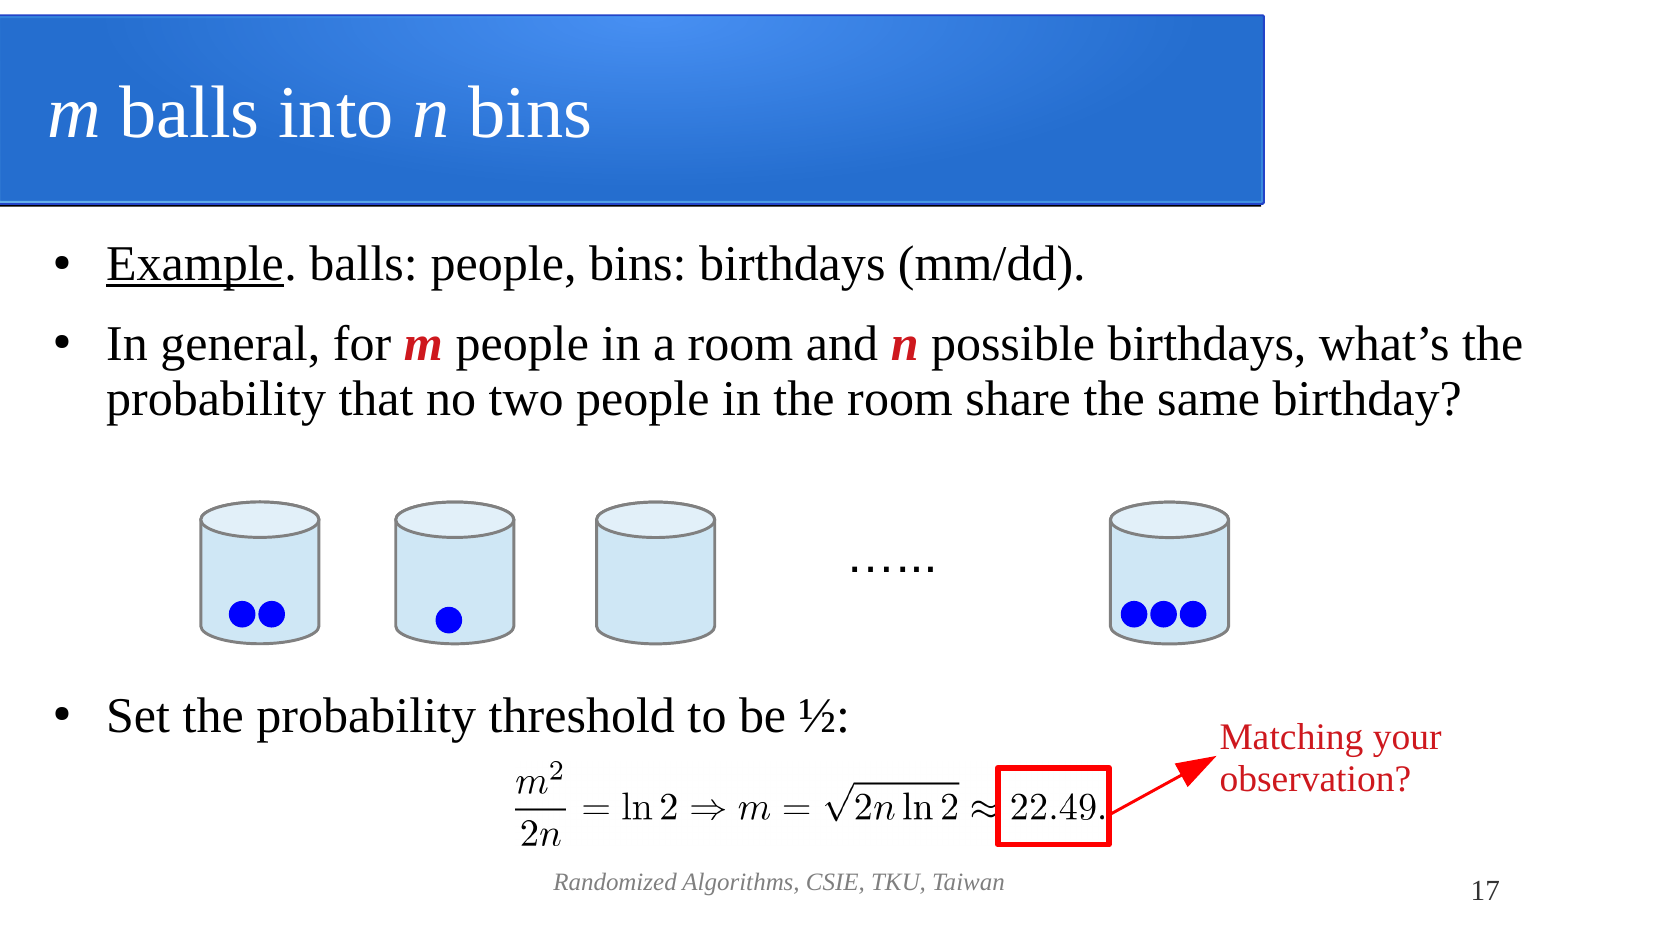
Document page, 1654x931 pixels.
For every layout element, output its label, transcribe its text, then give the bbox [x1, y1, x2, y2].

text_box Matching your observation? [1204, 708, 1571, 815]
picture [1001, 771, 1104, 842]
picture [515, 761, 1104, 846]
list Example. balls: people, bins: birthdays (mm/dd). In general, for m people in a room and n possible birthdays, what’s the probability that no two people in the room share the same birthday? Set the probability threshold to be ½: [35, 236, 1571, 851]
title m balls into n bins [47, 35, 1199, 189]
